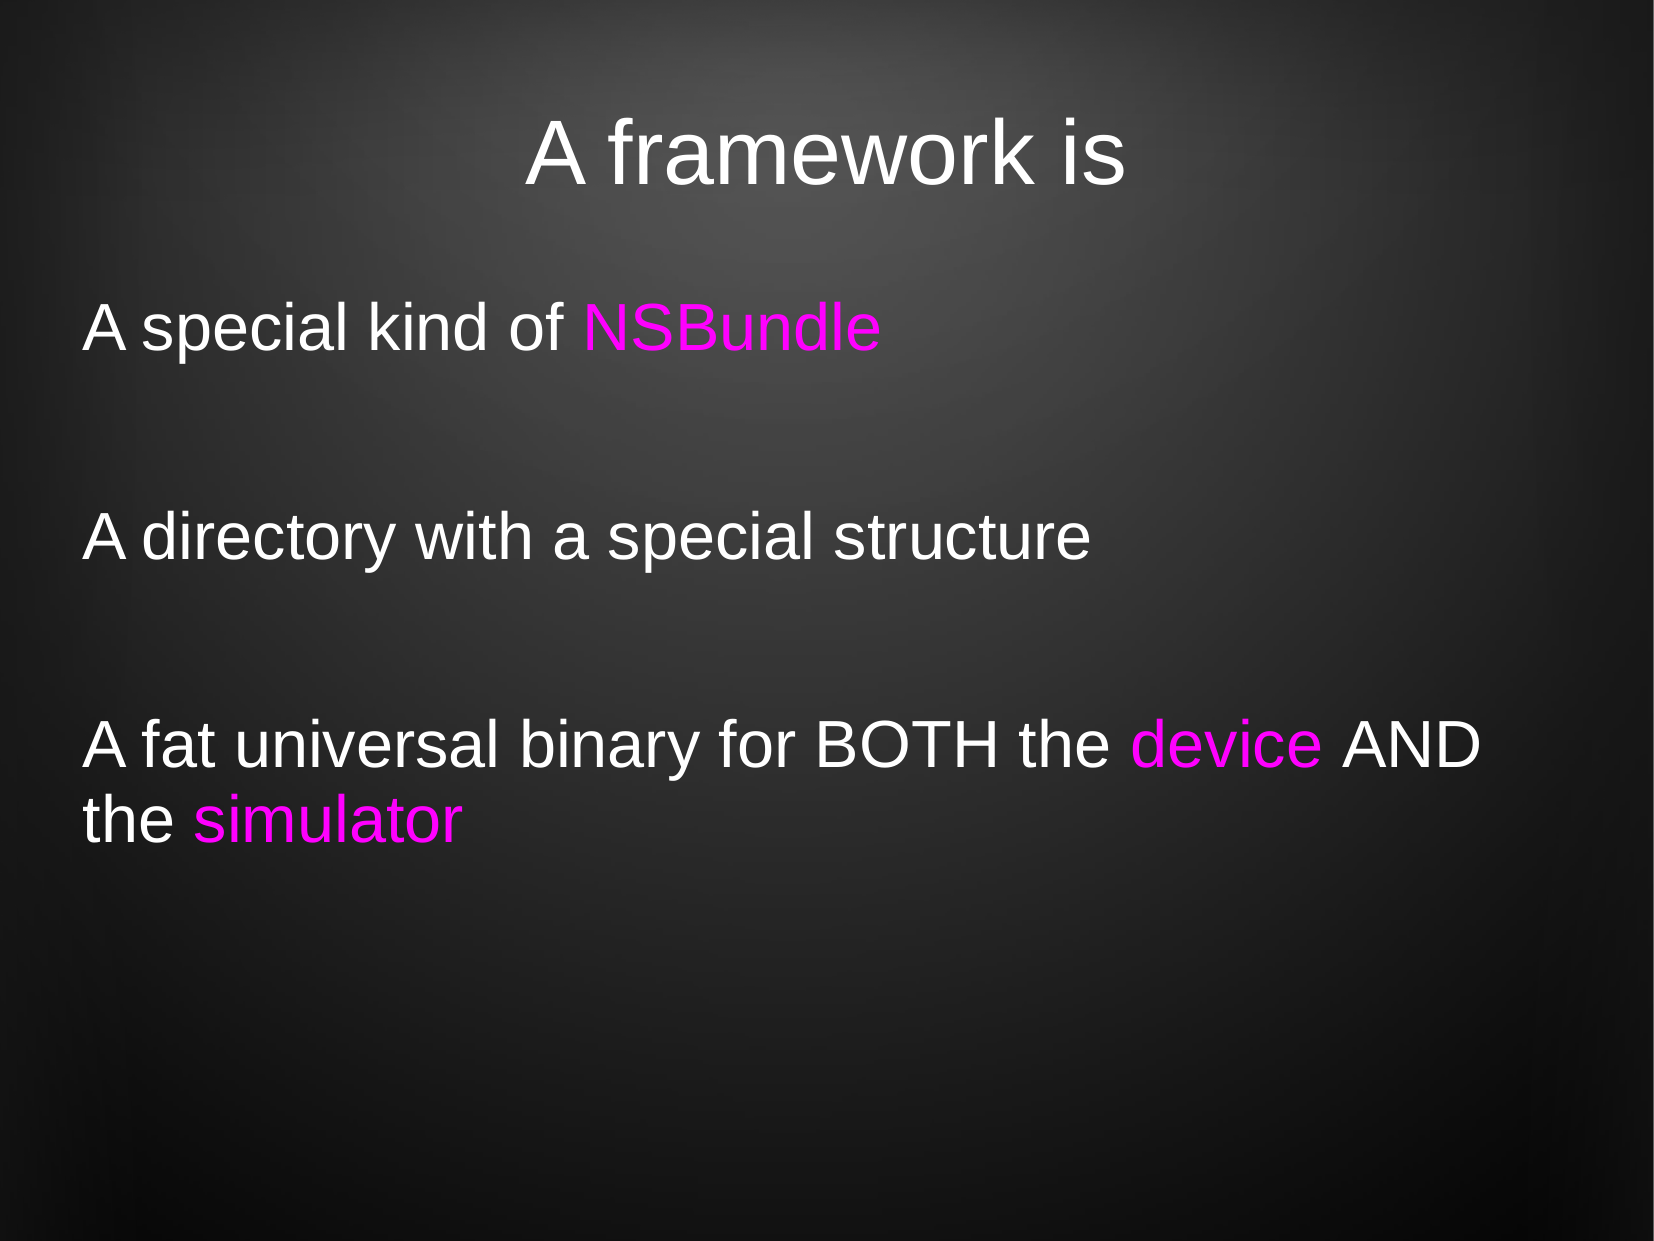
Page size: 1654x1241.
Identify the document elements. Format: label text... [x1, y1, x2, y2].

list A special kind of NSBundle A directory with a special structure A fat universal binary for BOTH the device AND the simulator [82, 290, 1571, 1109]
picture [0, 0, 1654, 1241]
title A framework is [82, 49, 1571, 257]
